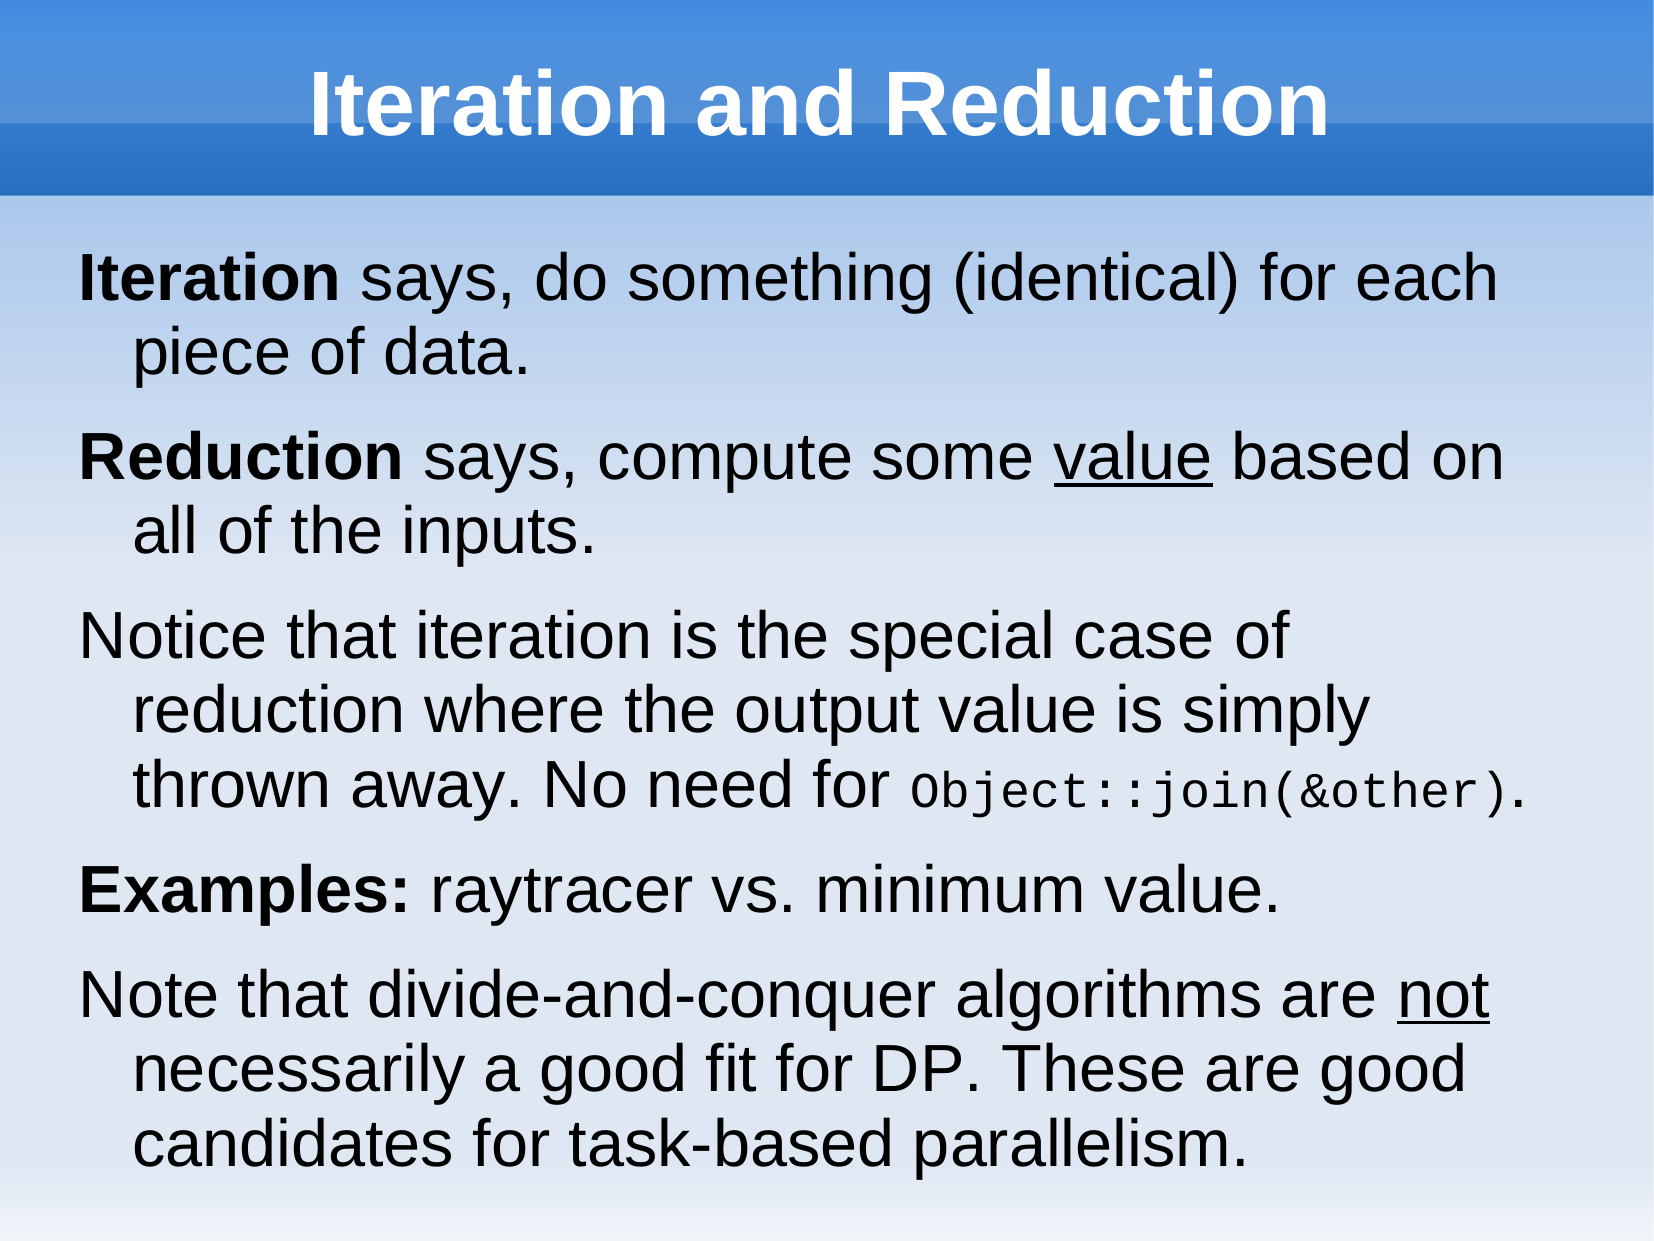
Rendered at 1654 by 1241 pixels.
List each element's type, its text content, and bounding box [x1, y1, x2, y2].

picture [0, 0, 1654, 1241]
title Iteration and Reduction [76, 0, 1565, 208]
list Iteration says, do something (identical) for each piece of data. Reduction says, compute some value based on all of the inputs. Notice that iteration is the special case of reduction where the output value is simply thrown away. No need for Object::join(&other). Examples: raytracer vs. minimum value. Note that divide-and-conquer algorithms are not necessarily a good fit for DP. These are good candidates for task-based parallelism. [61, 239, 1571, 1181]
